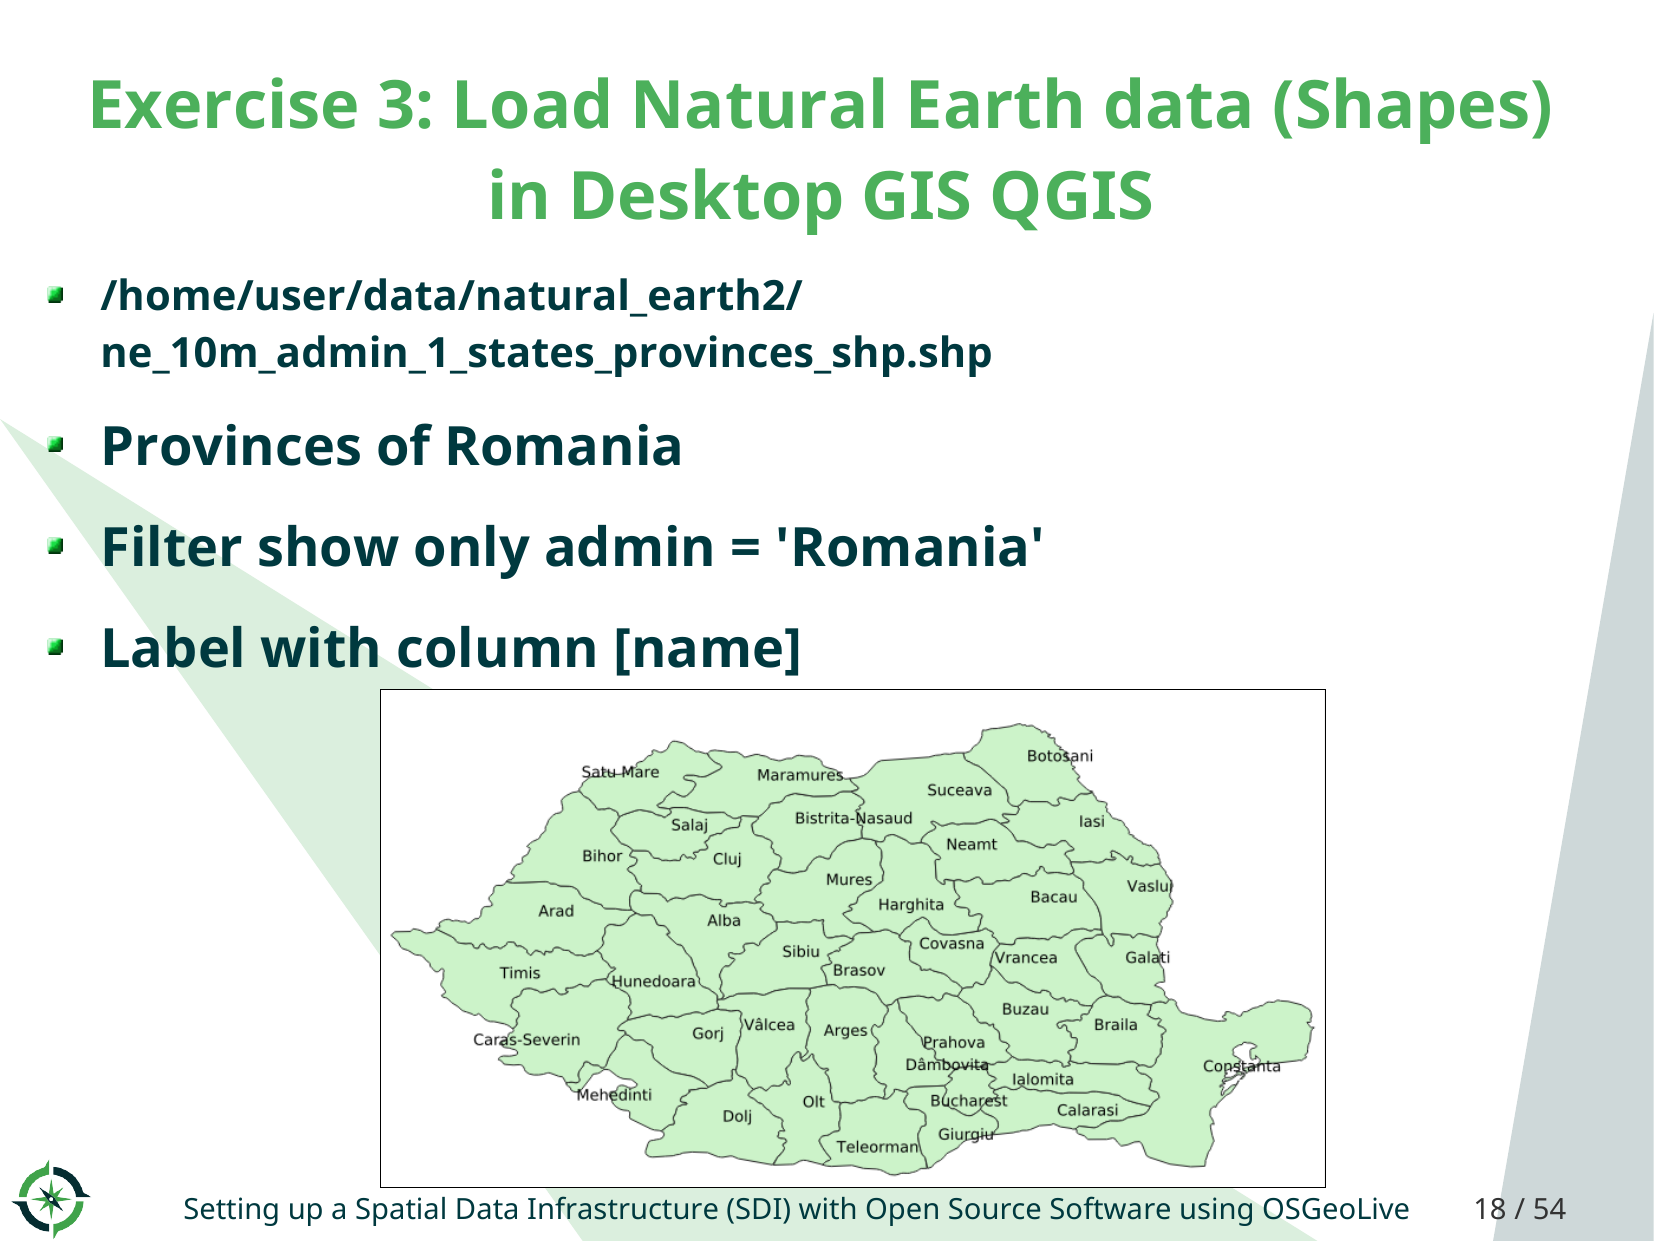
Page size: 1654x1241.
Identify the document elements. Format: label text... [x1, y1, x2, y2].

list /home/user/data/natural_earth2/ne_10m_admin_1_states_provinces_shp.shp Provinces of Romania Filter show only admin = 'Romania' Label with column [name] [29, 265, 1654, 1085]
picture [380, 689, 1326, 1188]
title Exercise 3: Load Natural Earth data (Shapes) in Desktop GIS QGIS [76, 60, 1565, 237]
picture [10, 1158, 92, 1240]
